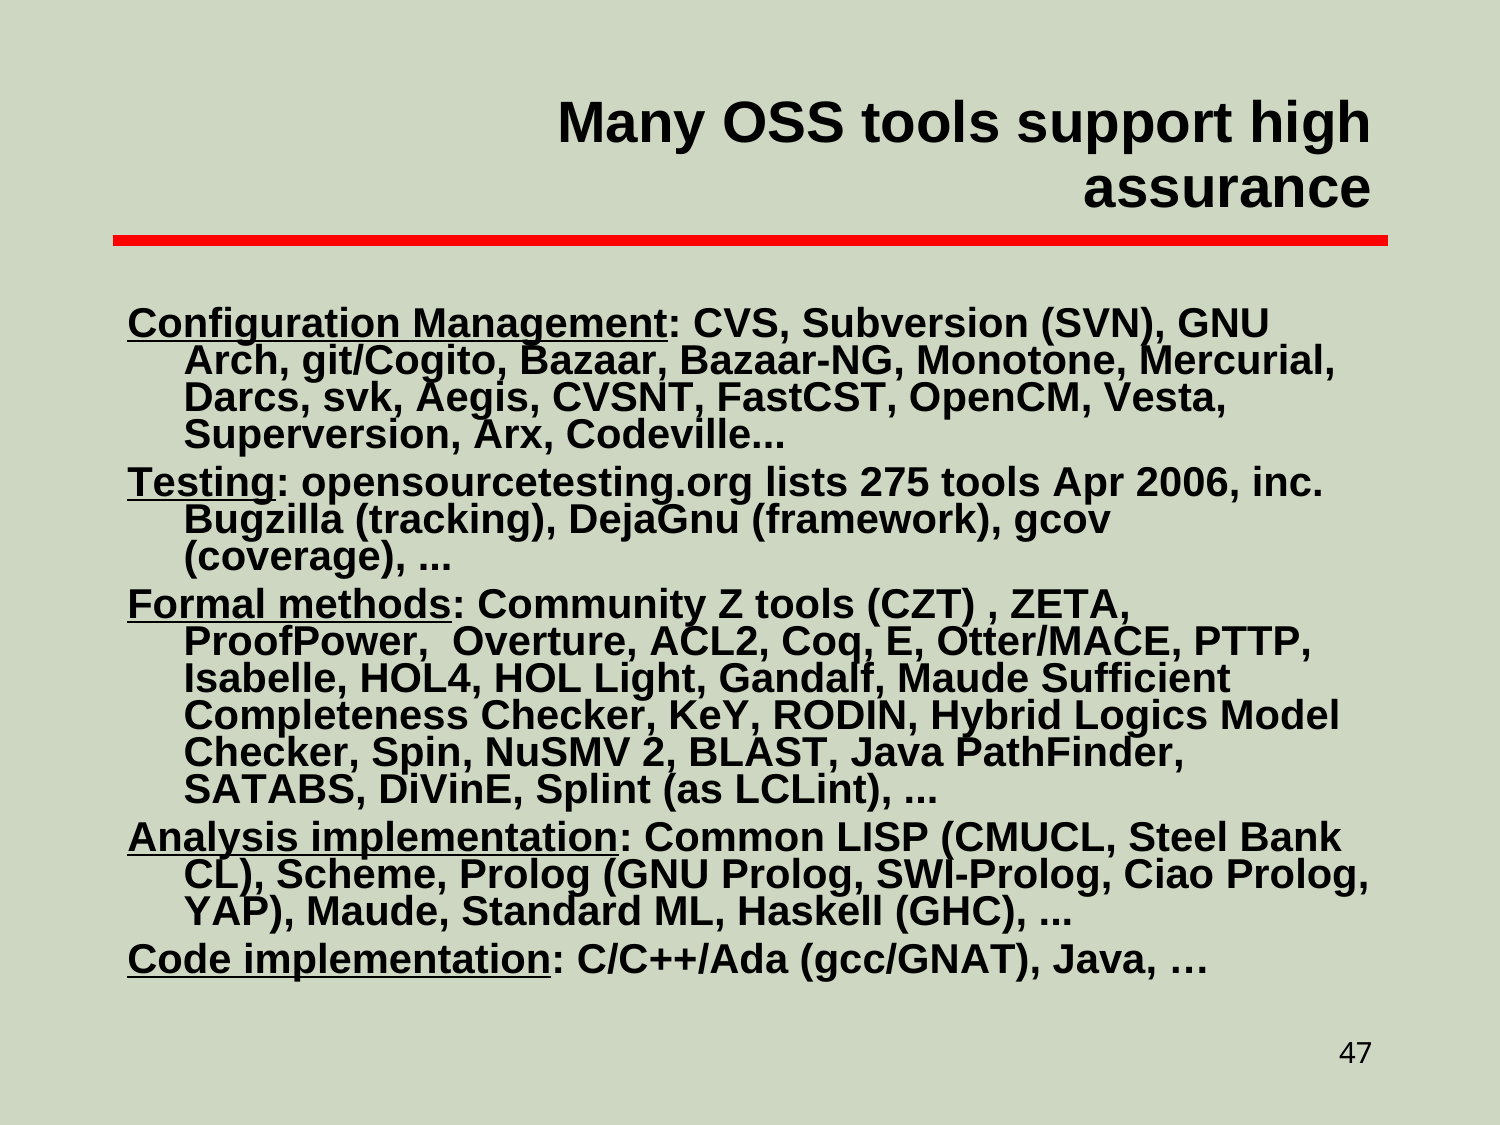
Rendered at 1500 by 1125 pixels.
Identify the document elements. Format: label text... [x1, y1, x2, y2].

title Many OSS tools support high assurance [337, 81, 1388, 228]
list Configuration Management: CVS, Subversion (SVN), GNU Arch, git/Cogito, Bazaar, Bazaar-NG, Monotone, Mercurial, Darcs, svk, Aegis, CVSNT, FastCST, OpenCM, Vesta, Superversion, Arx, Codeville... Testing: opensourcetesting.org lists 275 tools Apr 2006, inc. Bugzilla (tracking), DejaGnu (framework), gcov (coverage), ... Formal methods: Community Z tools (CZT) , ZETA, ProofPower, Overture, ACL2, Coq, E, Otter/MACE, PTTP, Isabelle, HOL4, HOL Light, Gandalf, Maude Sufficient Completeness Checker, KeY, RODIN, Hybrid Logics Model Checker, Spin, NuSMV 2, BLAST, Java PathFinder, SATABS, DiVinE, Splint (as LCLint), ... Analysis implementation: Common LISP (CMUCL, Steel Bank CL), Scheme, Prolog (GNU Prolog, SWI-Prolog, Ciao Prolog, YAP), Maude, Standard ML, Haskell (GHC), ... Code implementation: C/C++/Ada (gcc/GNAT), Java, … [112, 299, 1388, 1000]
